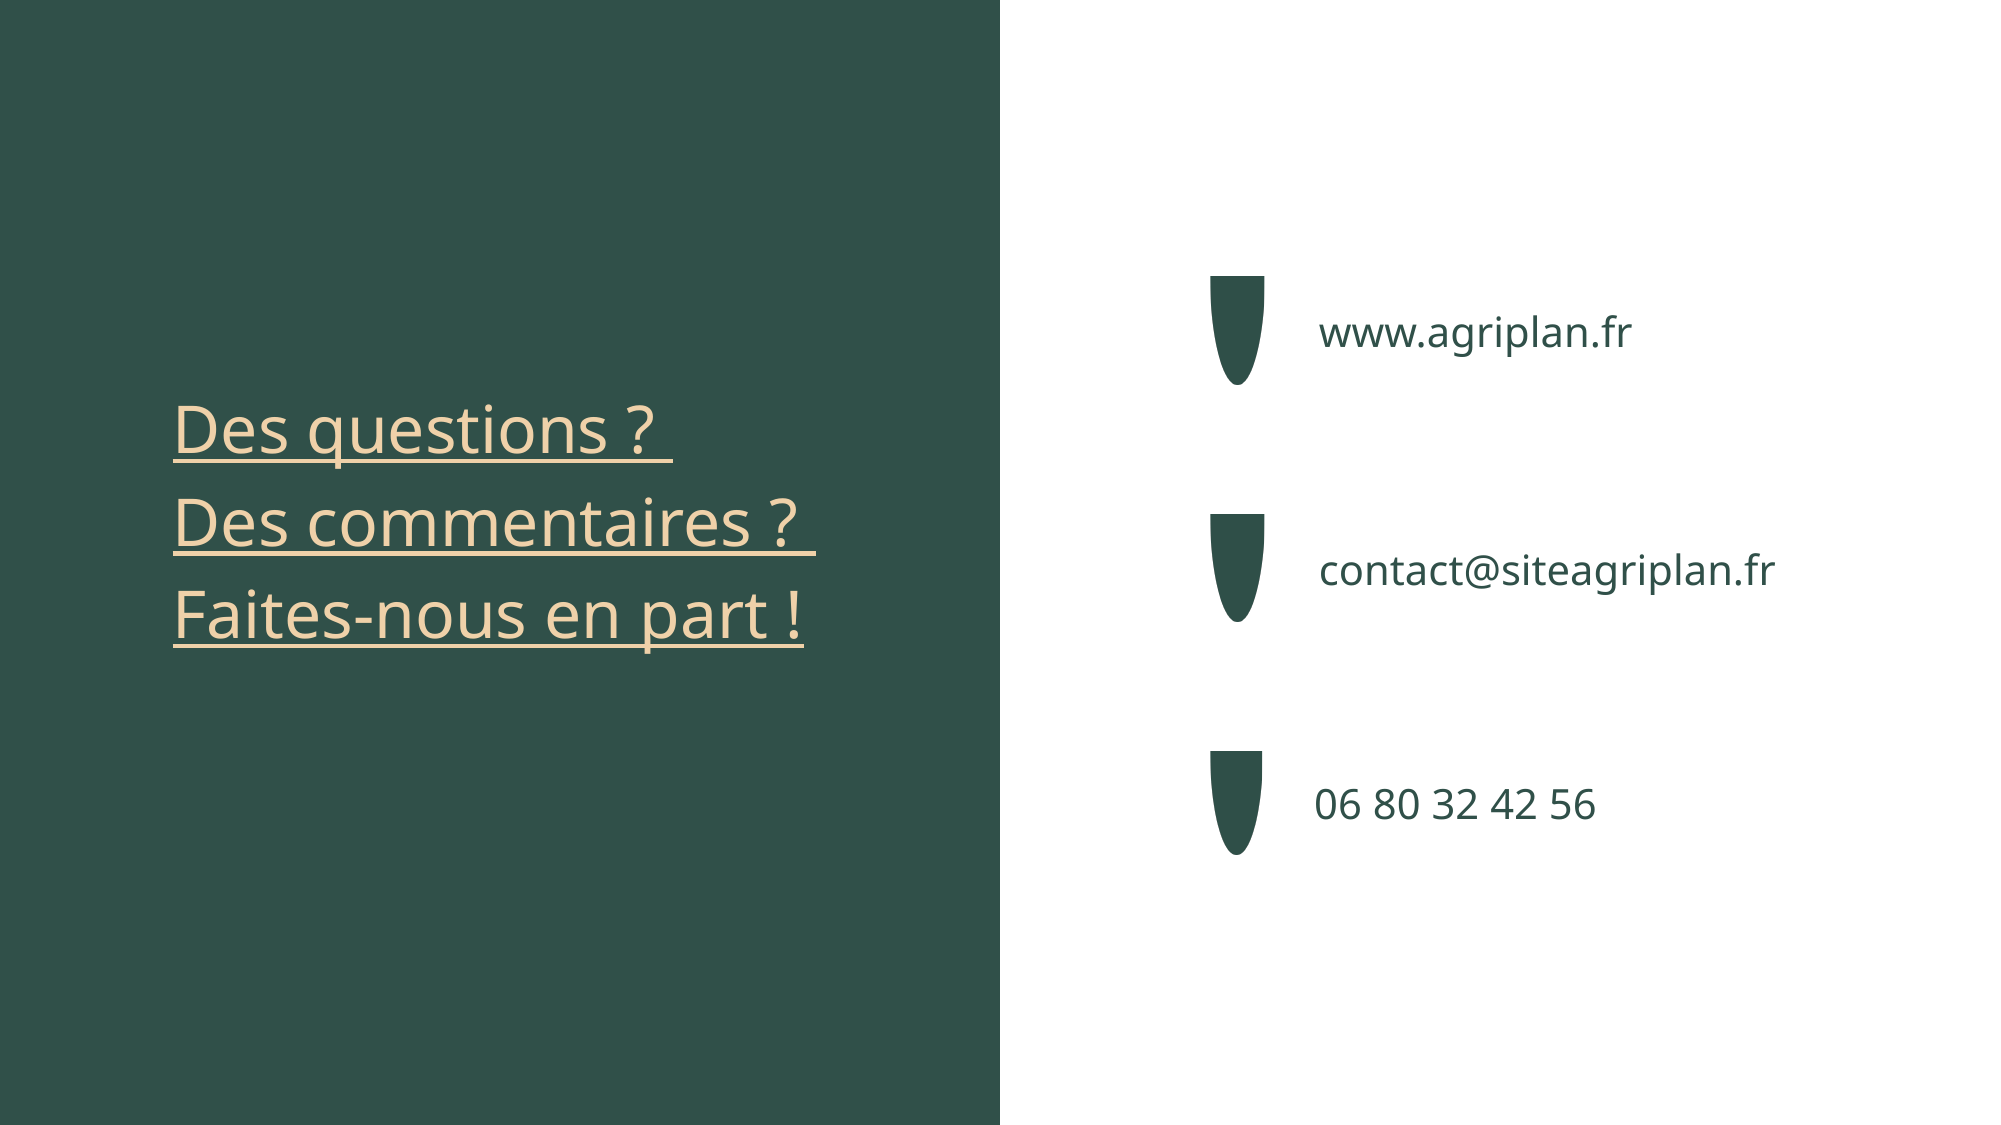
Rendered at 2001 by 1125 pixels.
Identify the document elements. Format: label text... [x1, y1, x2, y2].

text_box [1210, 514, 1265, 623]
text_box [1210, 276, 1265, 385]
text_box contact@siteagriplan.fr [1318, 541, 1836, 591]
text_box www.agriplan.fr [1318, 304, 1836, 354]
text_box Des questions ? Des commentaires ? Faites-nous en part ! [172, 374, 828, 745]
text_box [1210, 751, 1263, 855]
text_box [0, 0, 1000, 1125]
text_box 06 80 32 42 56 [1314, 778, 1808, 829]
